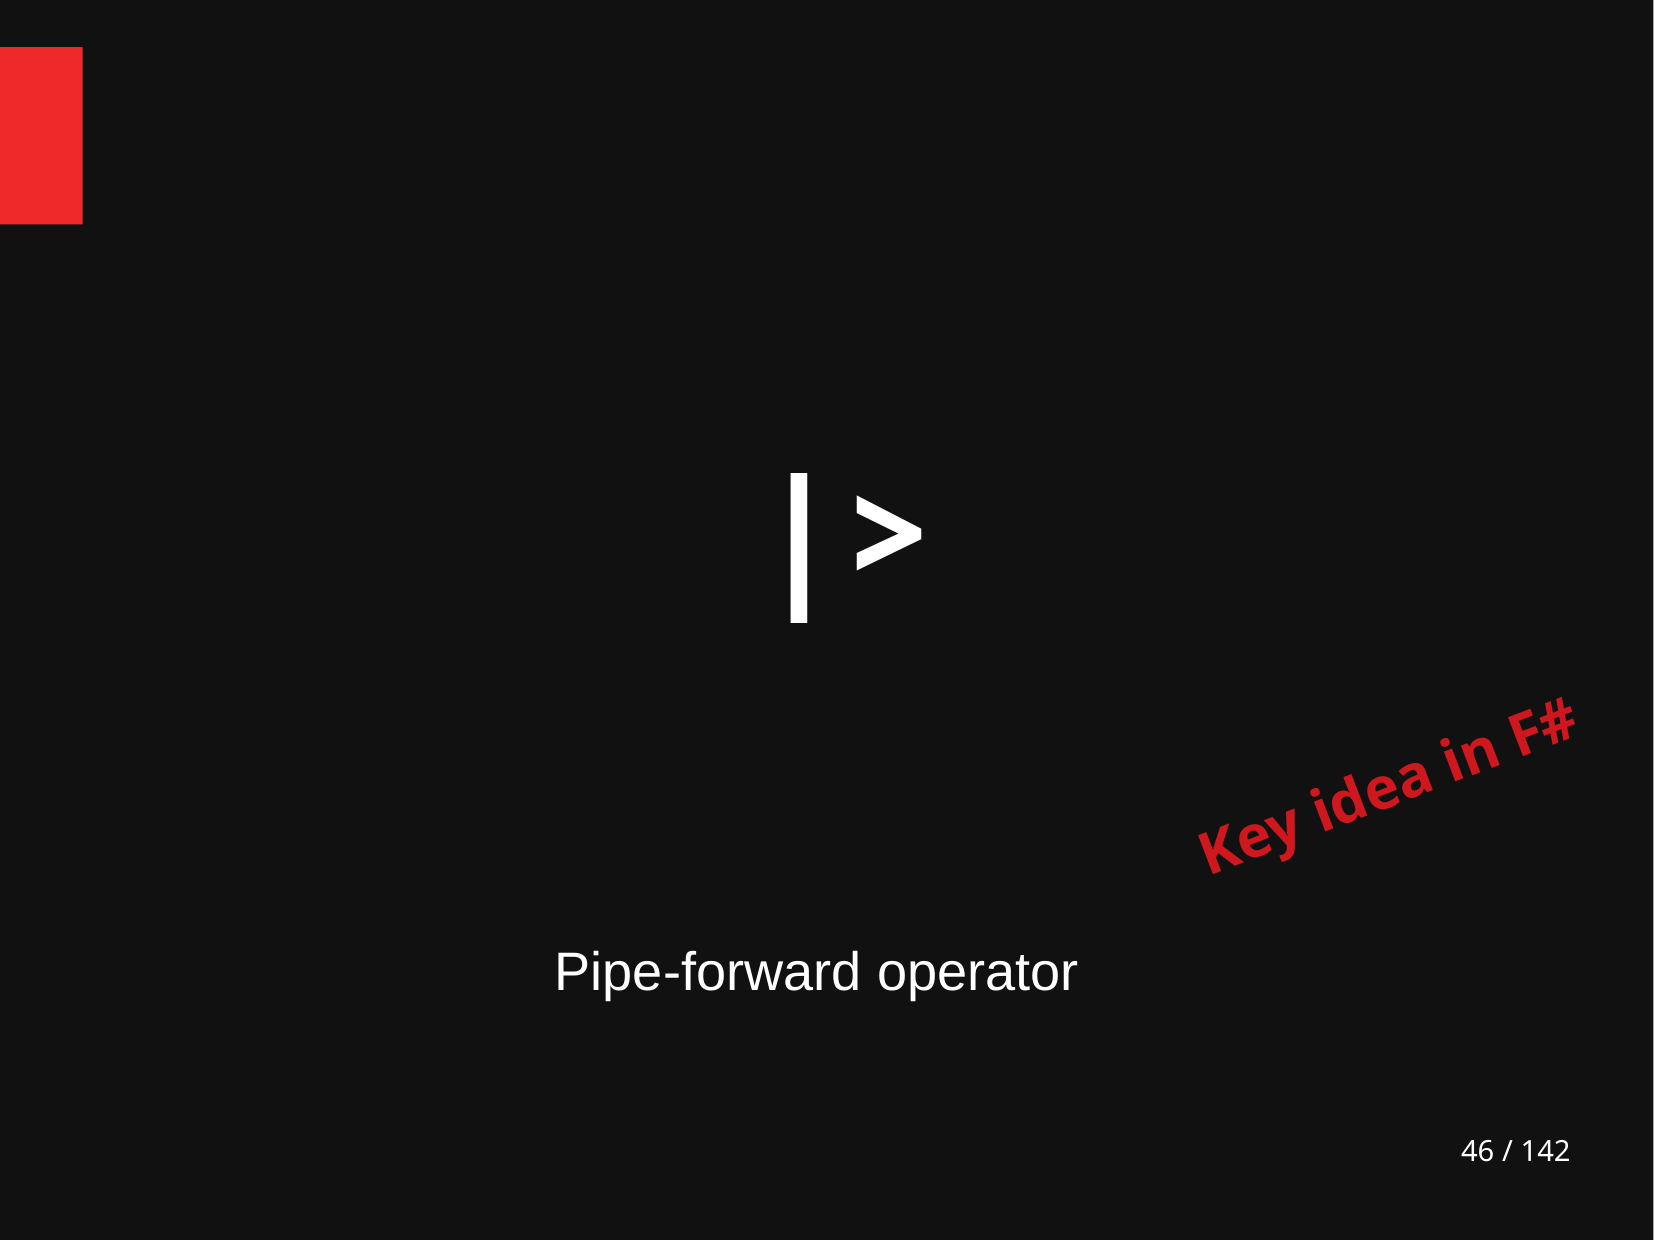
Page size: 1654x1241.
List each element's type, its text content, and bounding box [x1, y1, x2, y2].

text_box Key idea in F# [1170, 645, 1654, 919]
subtitle |> [118, 49, 1571, 1010]
text_box Pipe-forward operator [540, 934, 1291, 1010]
